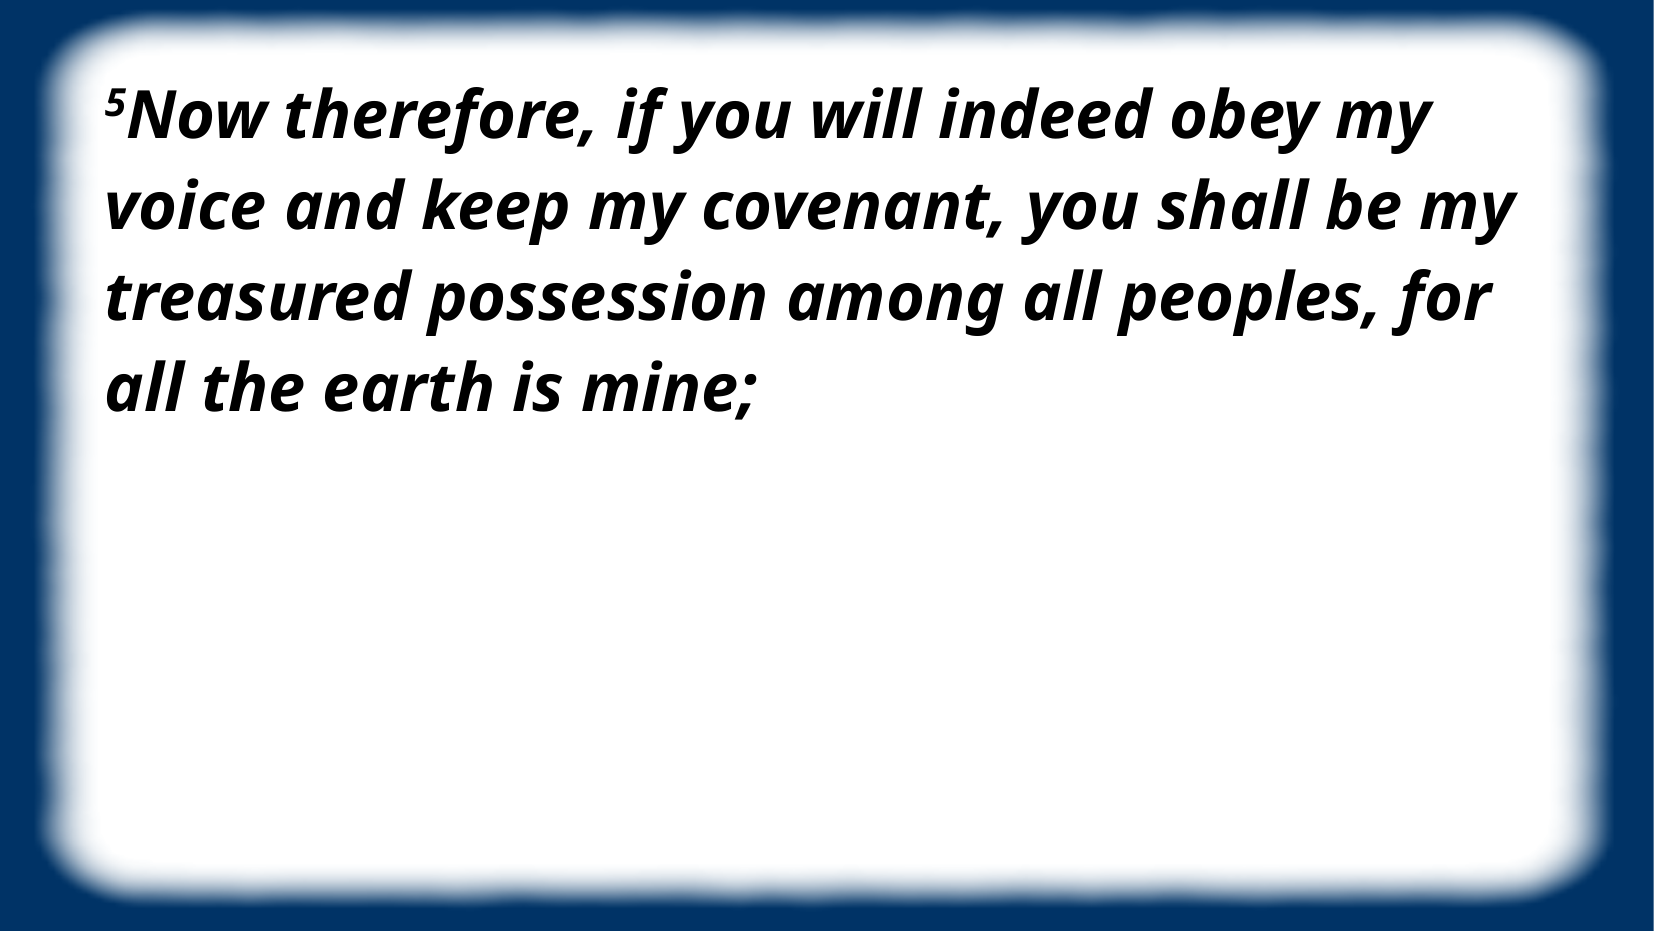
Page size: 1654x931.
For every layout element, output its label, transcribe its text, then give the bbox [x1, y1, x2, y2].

text_box 5Now therefore, if you will indeed obey my voice and keep my covenant, you shall be my treasured possession among all peoples, for all the earth is mine; [90, 60, 1546, 430]
picture [0, 0, 1654, 931]
